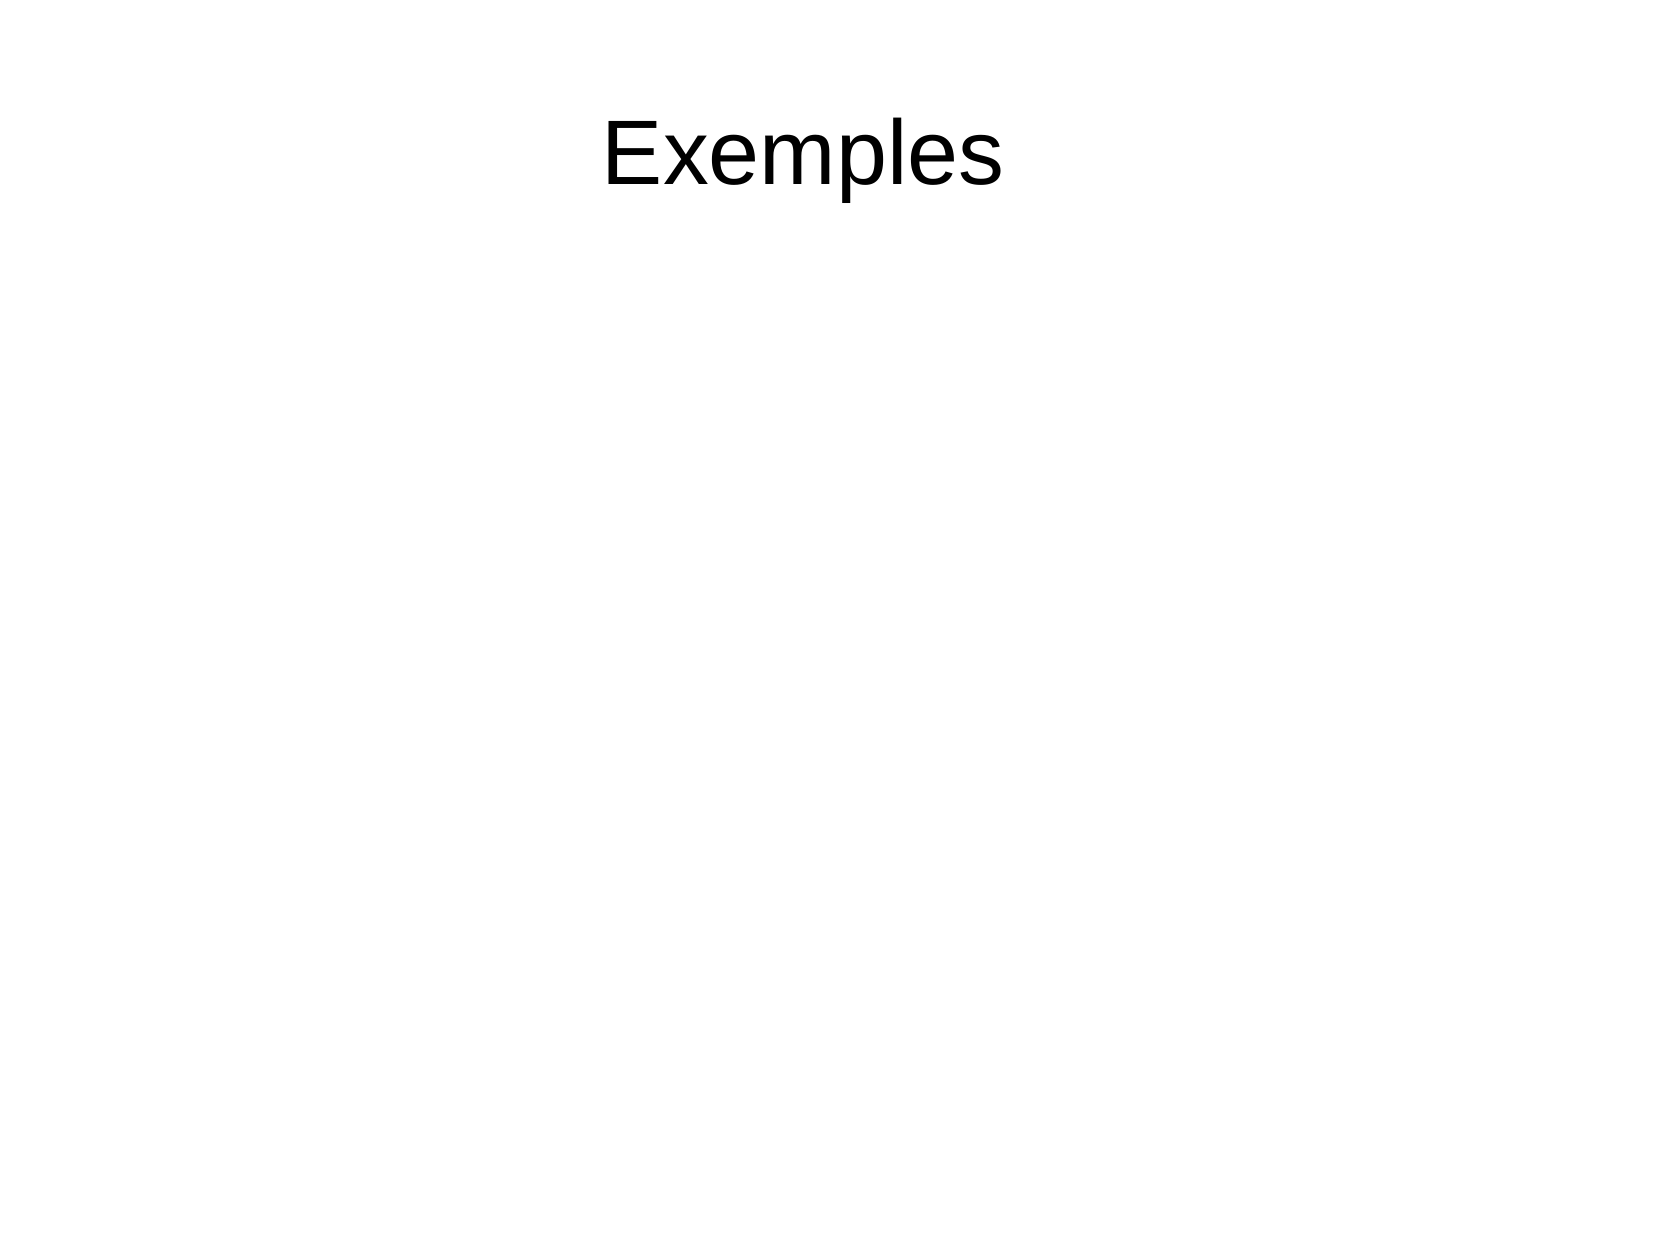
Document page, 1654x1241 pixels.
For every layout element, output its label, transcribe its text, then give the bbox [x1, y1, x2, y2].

title Exemples [82, 49, 1571, 257]
